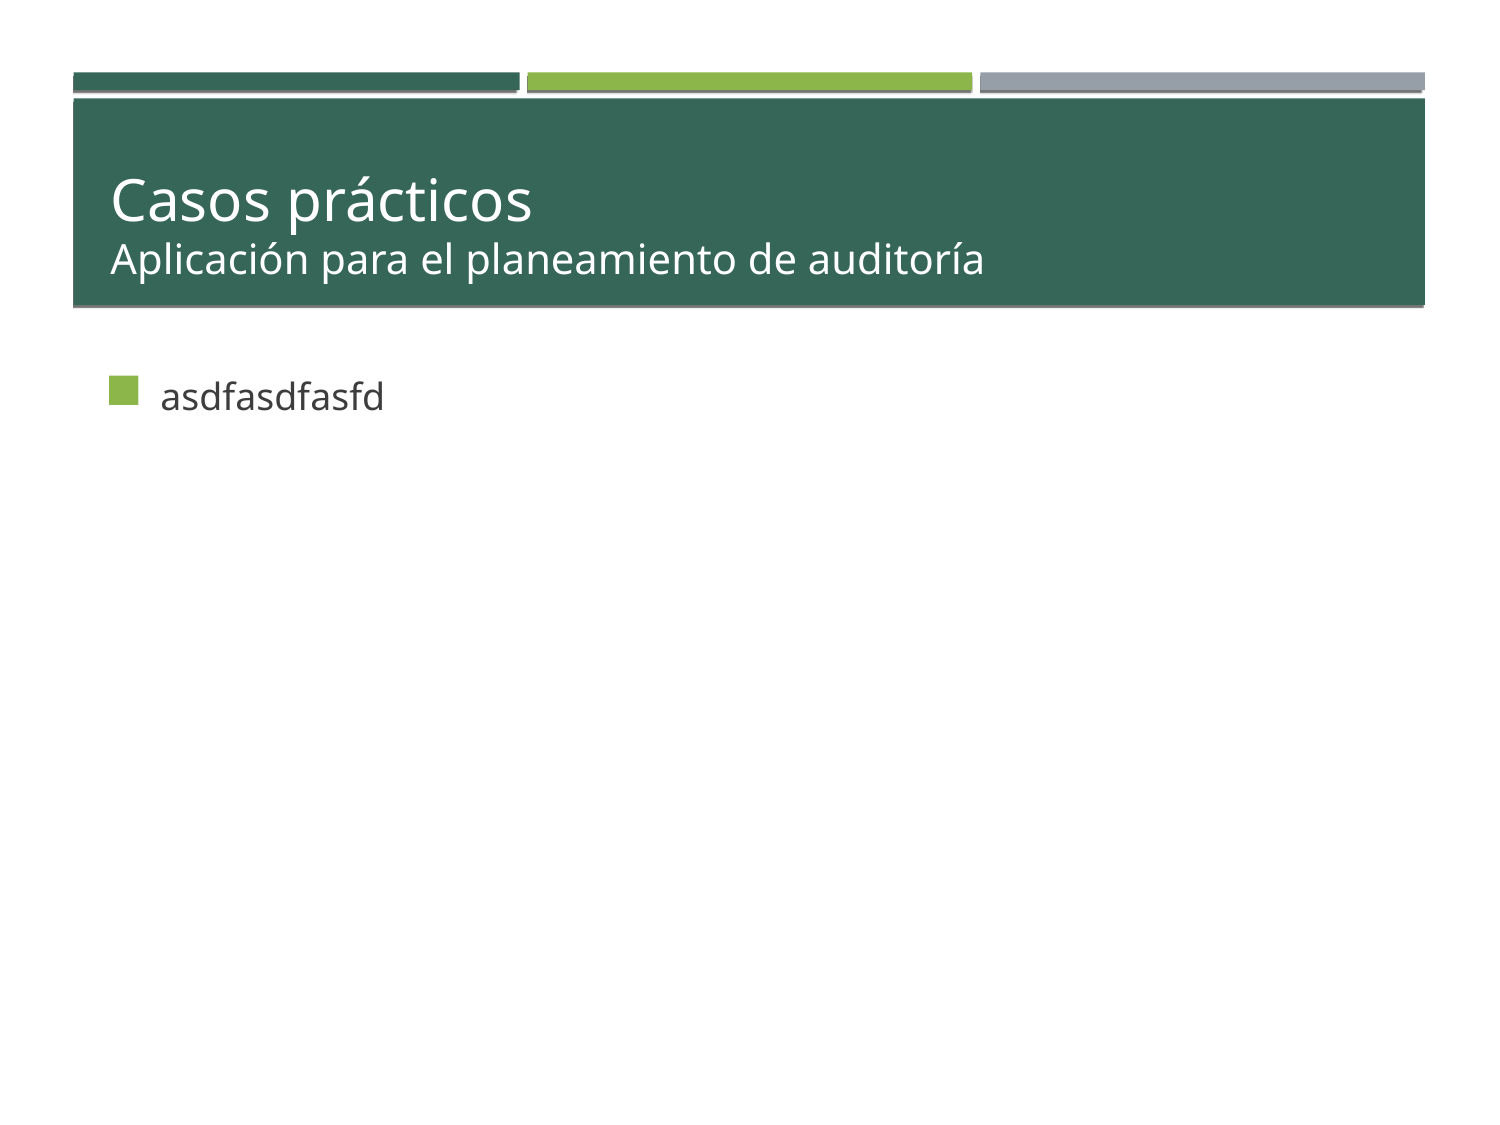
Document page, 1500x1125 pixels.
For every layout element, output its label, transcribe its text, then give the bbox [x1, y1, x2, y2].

list asdfasdfasfd [95, 365, 1406, 962]
title Casos prácticos Aplicación para el planeamiento de auditoría [95, 112, 1406, 291]
